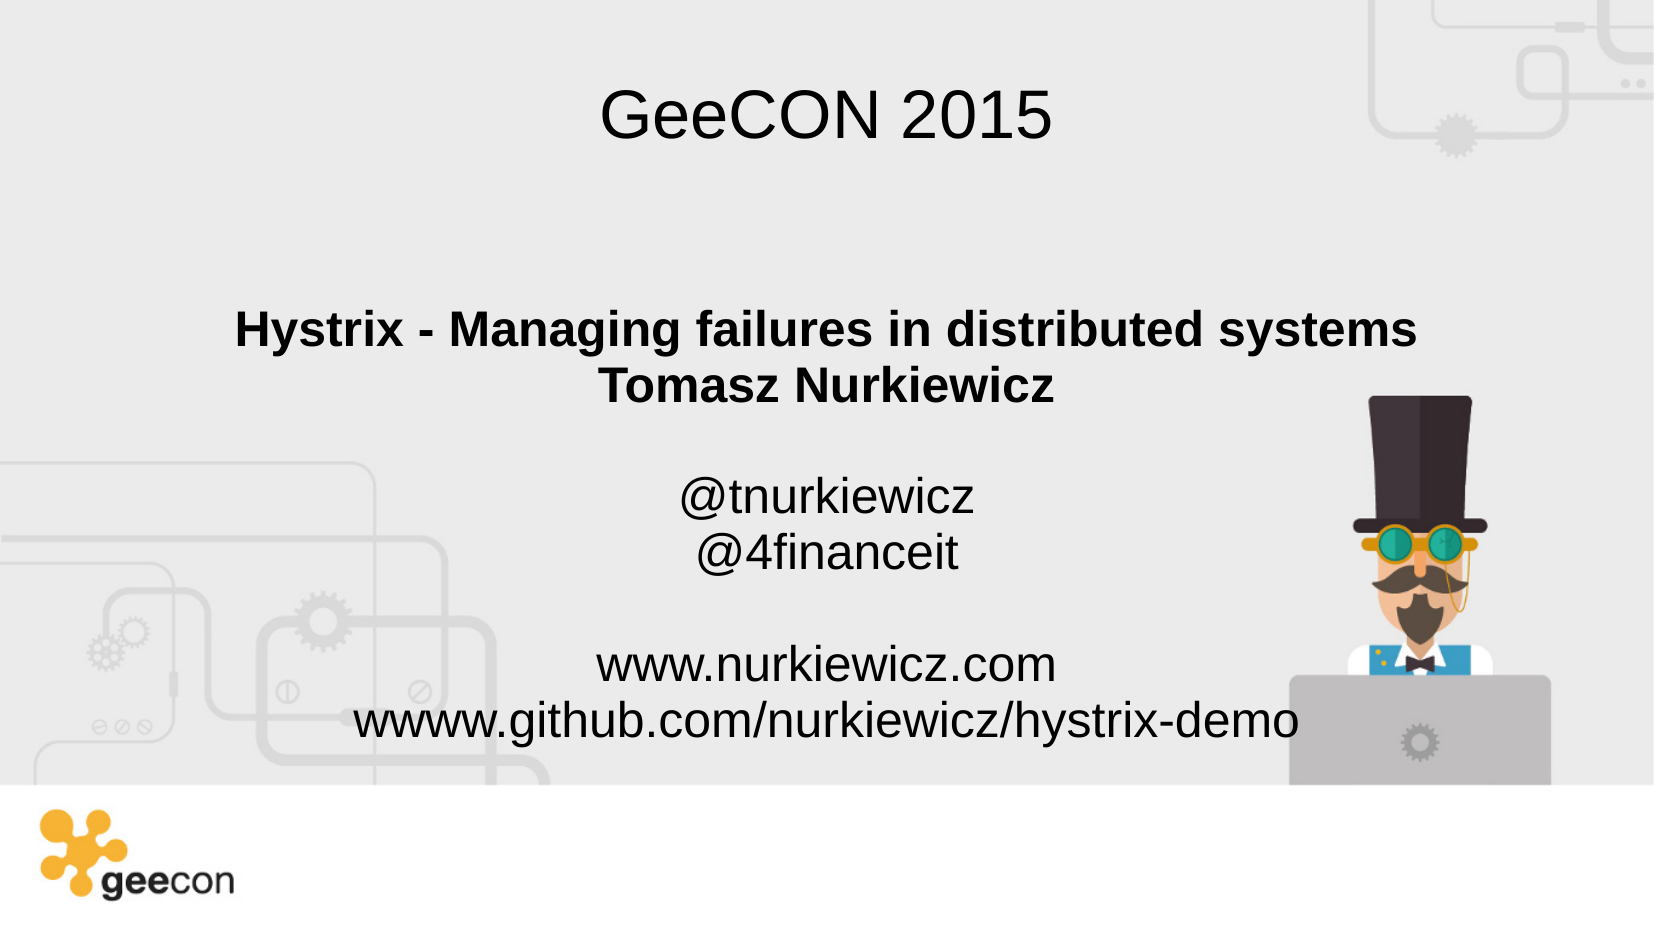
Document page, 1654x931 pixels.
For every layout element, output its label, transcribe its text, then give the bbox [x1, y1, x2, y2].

title GeeCON 2015 [82, 37, 1571, 193]
picture [0, 0, 1654, 931]
subtitle Hystrix - Managing failures in distributed systems Tomasz Nurkiewicz @tnurkiewicz @4financeit www.nurkiewicz.com wwww.github.com/nurkiewicz/hystrix-demo [82, 217, 1571, 832]
